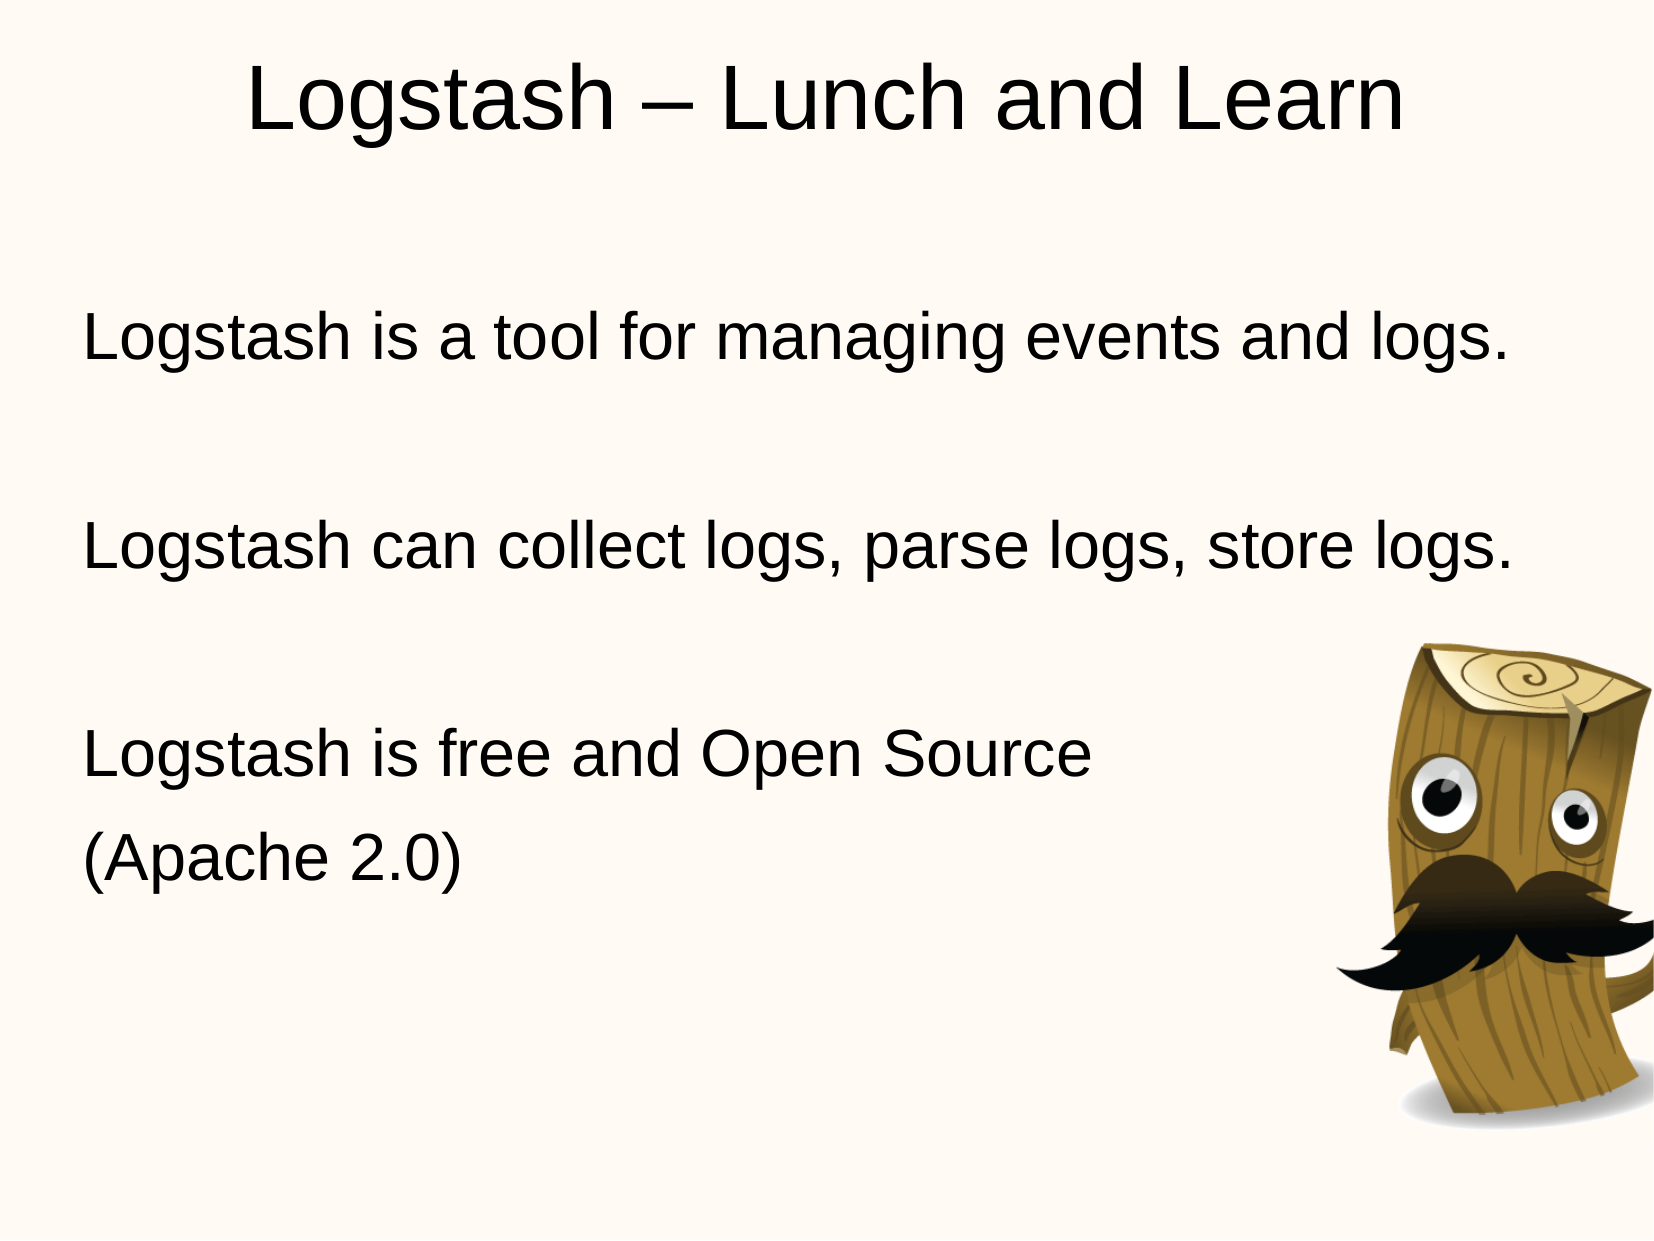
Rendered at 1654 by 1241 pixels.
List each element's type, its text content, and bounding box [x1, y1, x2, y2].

picture [1305, 615, 1654, 1140]
title Logstash – Lunch and Learn [82, 15, 1571, 181]
list Logstash is a tool for managing events and logs. Logstash can collect logs, parse logs, store logs. Logstash is free and Open Source (Apache 2.0) [82, 195, 1538, 1010]
